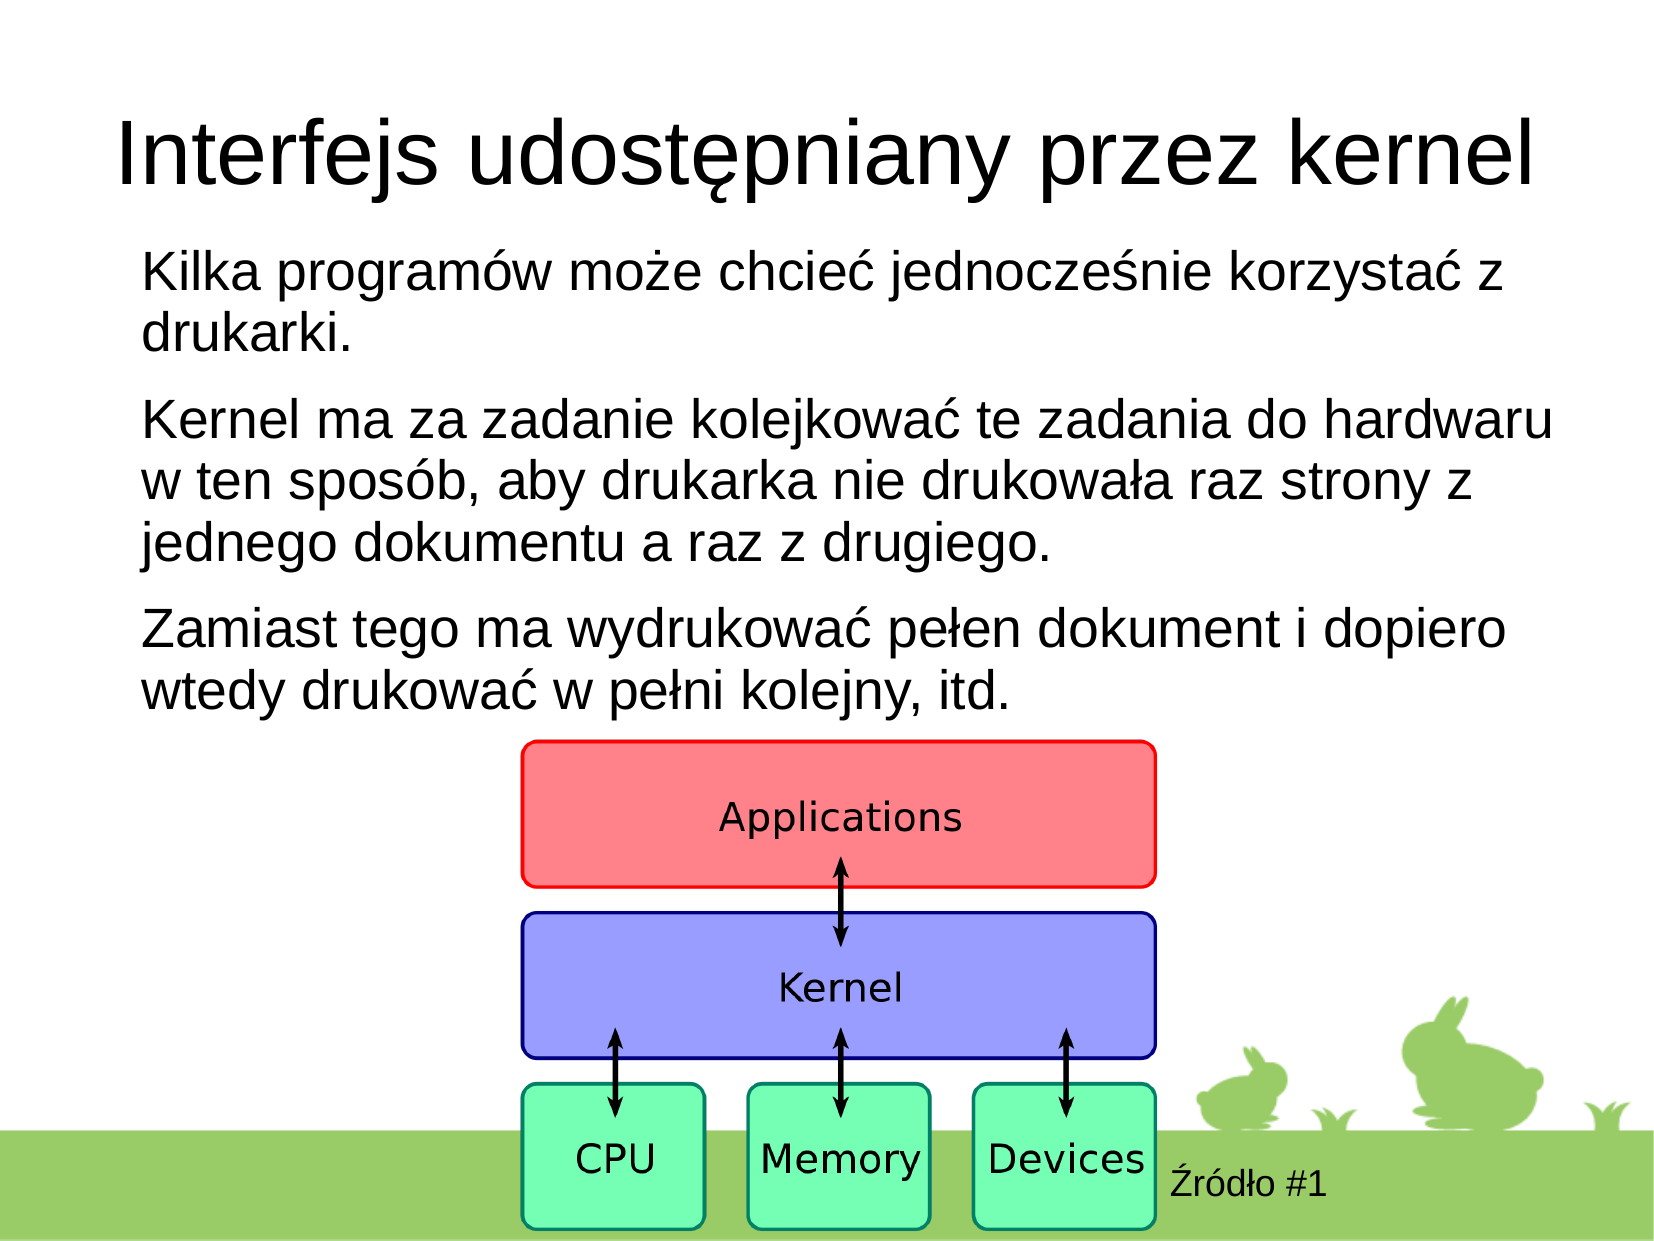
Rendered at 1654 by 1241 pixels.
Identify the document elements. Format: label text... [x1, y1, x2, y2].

list Kilka programów może chcieć jednocześnie korzystać z drukarki. Kernel ma za zadanie kolejkować te zadania do hardwaru w ten sposób, aby drukarka nie drukowała raz strony z jednego dokumentu a raz z drugiego. Zamiast tego ma wydrukować pełen dokument i dopiero wtedy drukować w pełni kolejny, itd. [82, 240, 1571, 725]
text_box Źródło #1 [1155, 1155, 1651, 1212]
title Interfejs udostępniany przez kernel [82, 49, 1571, 240]
picture [0, 0, 1654, 1241]
